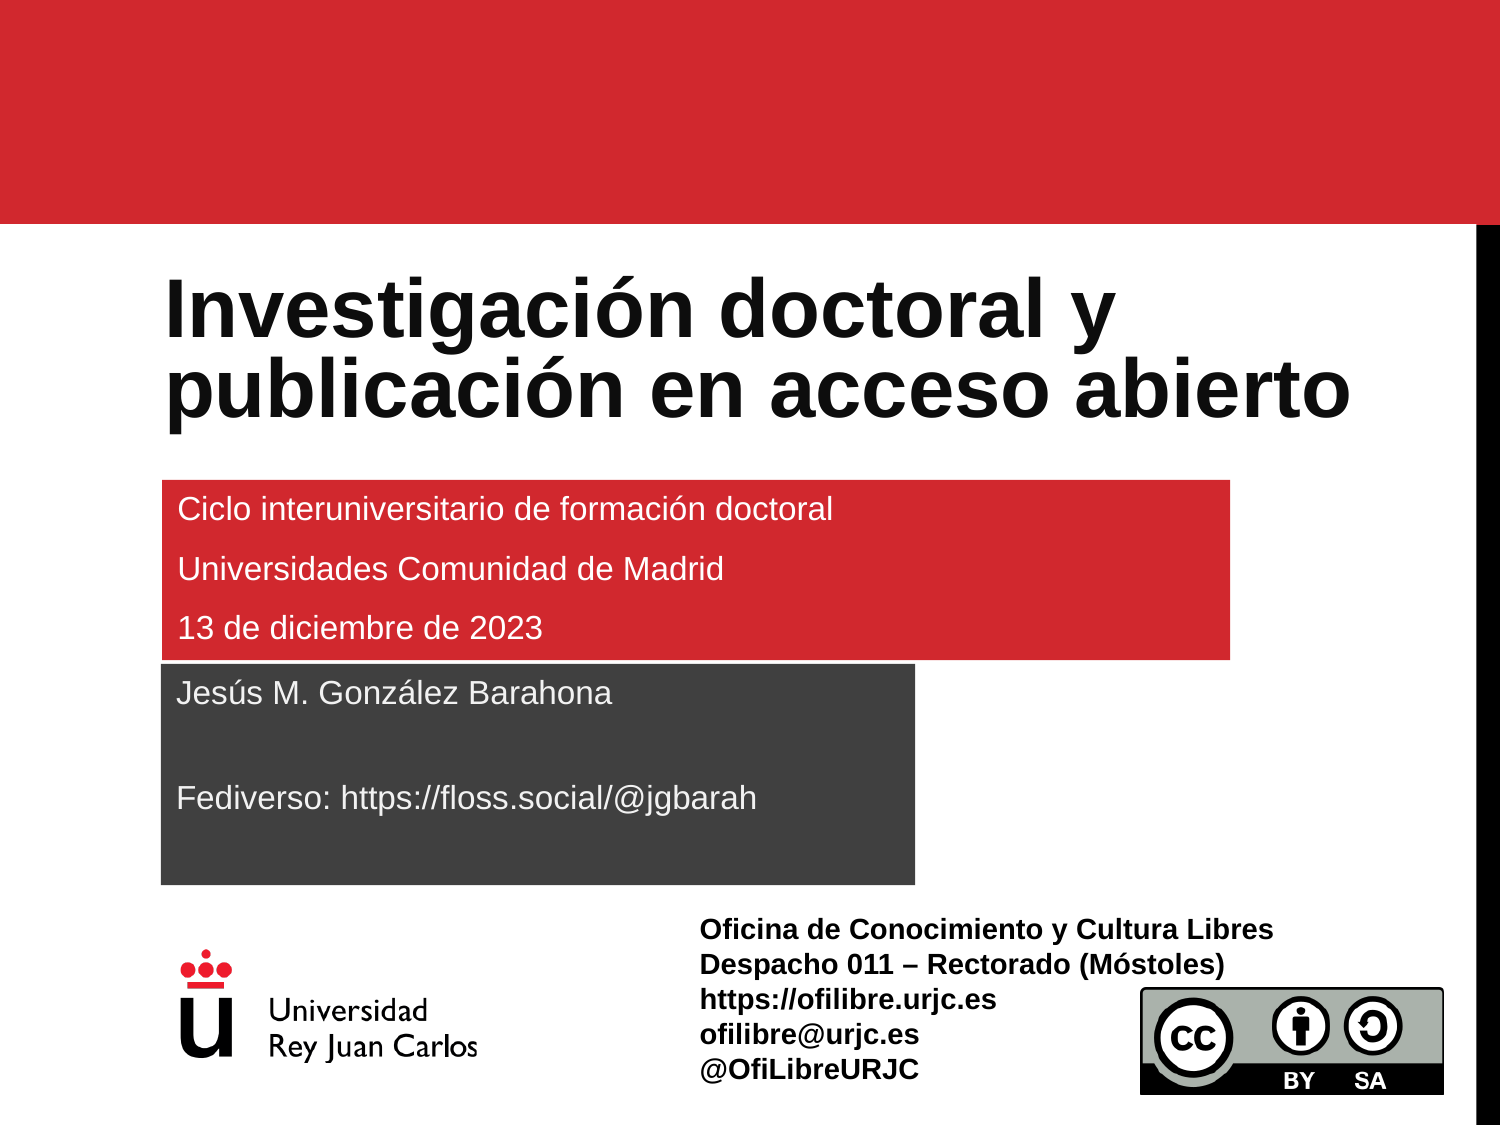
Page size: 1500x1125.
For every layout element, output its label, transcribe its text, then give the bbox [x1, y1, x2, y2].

text_box Jesús M. González Barahona Fediverso: https://floss.social/@jgbarah [160, 663, 916, 886]
text_box [0, 0, 1500, 224]
picture [180, 949, 477, 1063]
text_box Investigación doctoral y publicación en acceso abierto [149, 179, 1382, 521]
text_box Ciclo interuniversitario de formación doctoral Universidades Comunidad de Madrid 13 de diciembre de 2023 [162, 479, 1231, 661]
text_box Oficina de Conocimiento y Cultura Libres Despacho 011 – Rectorado (Móstoles) https://ofilibre.urjc.es ofilibre@urjc.es @OfiLibreURJC [684, 902, 1306, 1097]
picture [1140, 987, 1444, 1096]
